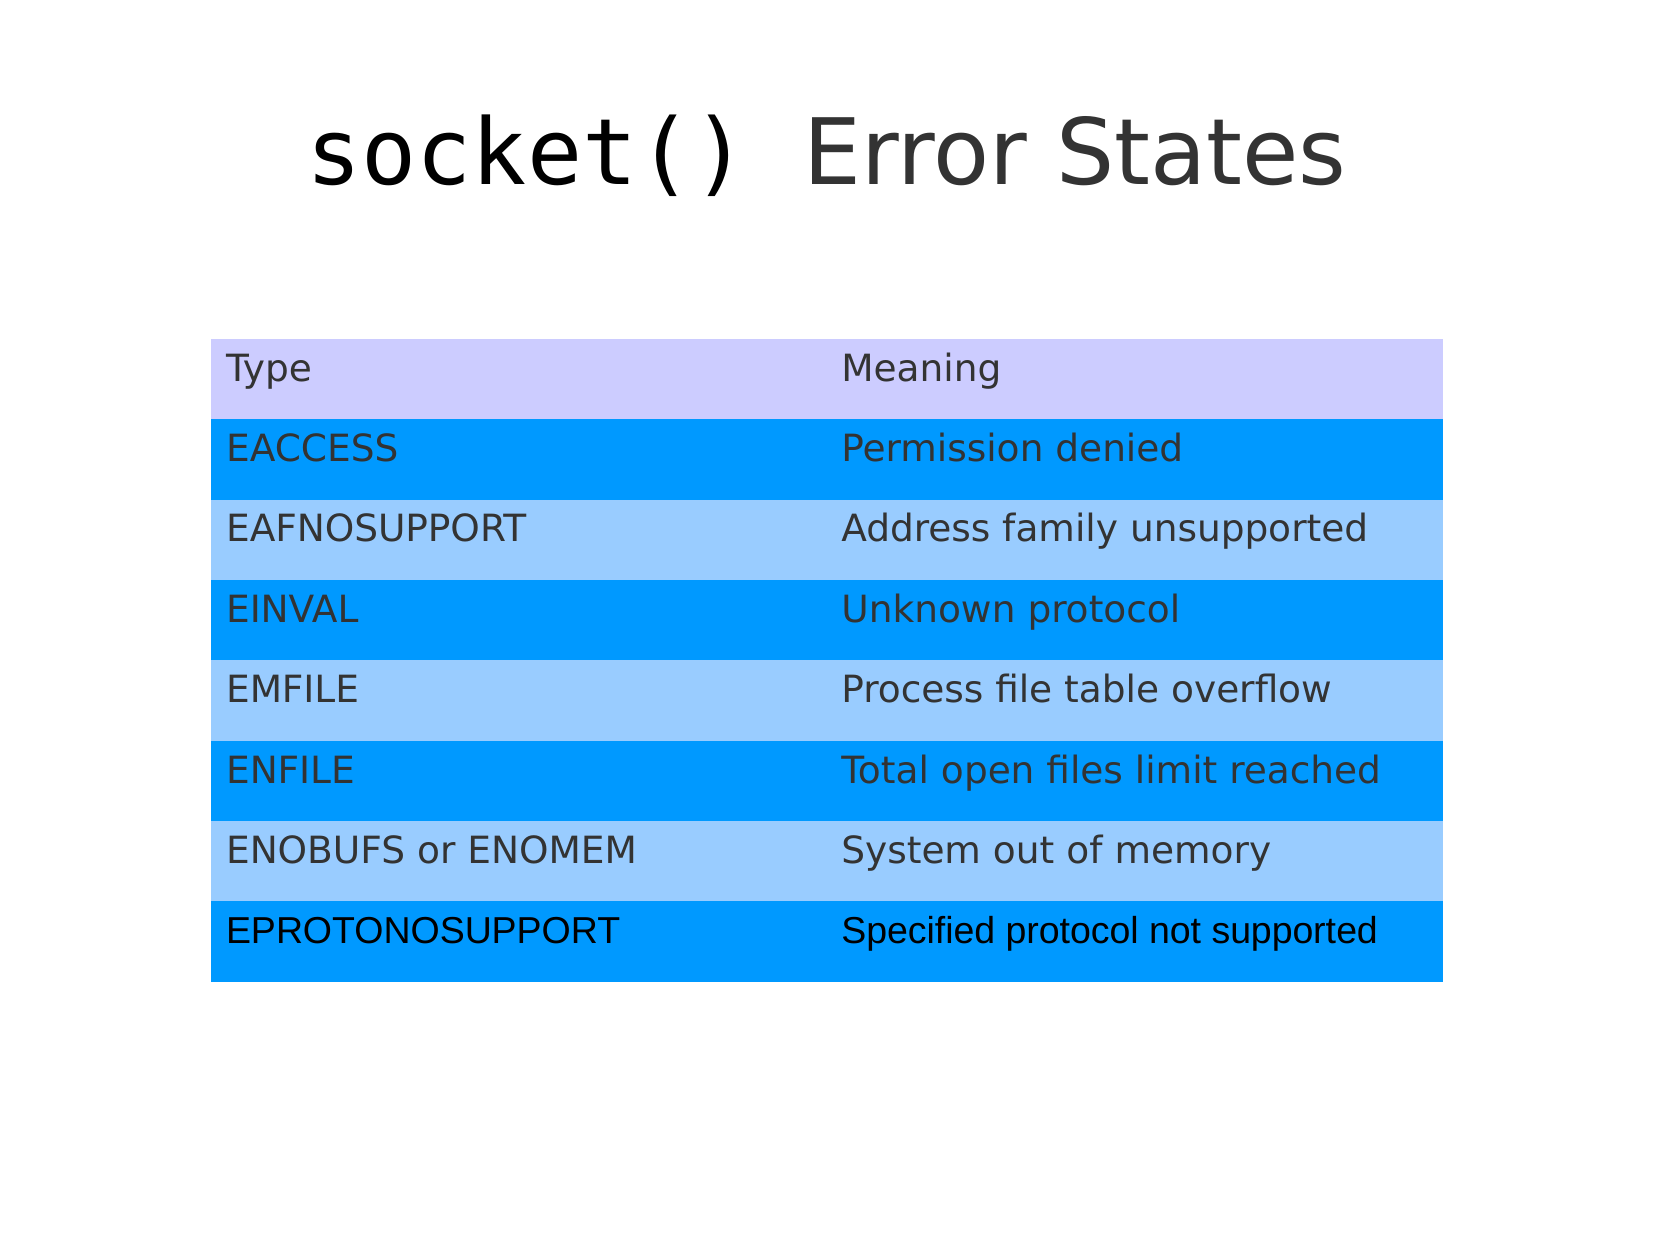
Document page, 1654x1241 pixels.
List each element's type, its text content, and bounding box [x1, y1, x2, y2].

table_cell ENFILE [211, 741, 827, 821]
table_cell EINVAL [211, 580, 827, 660]
table_cell Permission denied [827, 419, 1443, 500]
table_cell Specified protocol not supported [827, 901, 1443, 982]
table_header Meaning [827, 339, 1443, 419]
title socket() Error States [82, 56, 1571, 250]
table_cell ENOBUFS or ENOMEM [211, 821, 827, 901]
table_cell EAFNOSUPPORT [211, 500, 827, 580]
table_cell Total open files limit reached [827, 741, 1443, 821]
table_cell Process file table overflow [827, 660, 1443, 741]
table_cell EPROTONOSUPPORT [211, 901, 827, 982]
table_header Type [211, 339, 827, 419]
table_cell EMFILE [211, 660, 827, 741]
table_cell System out of memory [827, 821, 1443, 901]
table_cell Unknown protocol [827, 580, 1443, 660]
table_cell EACCESS [211, 419, 827, 500]
table_cell Address family unsupported [827, 500, 1443, 580]
